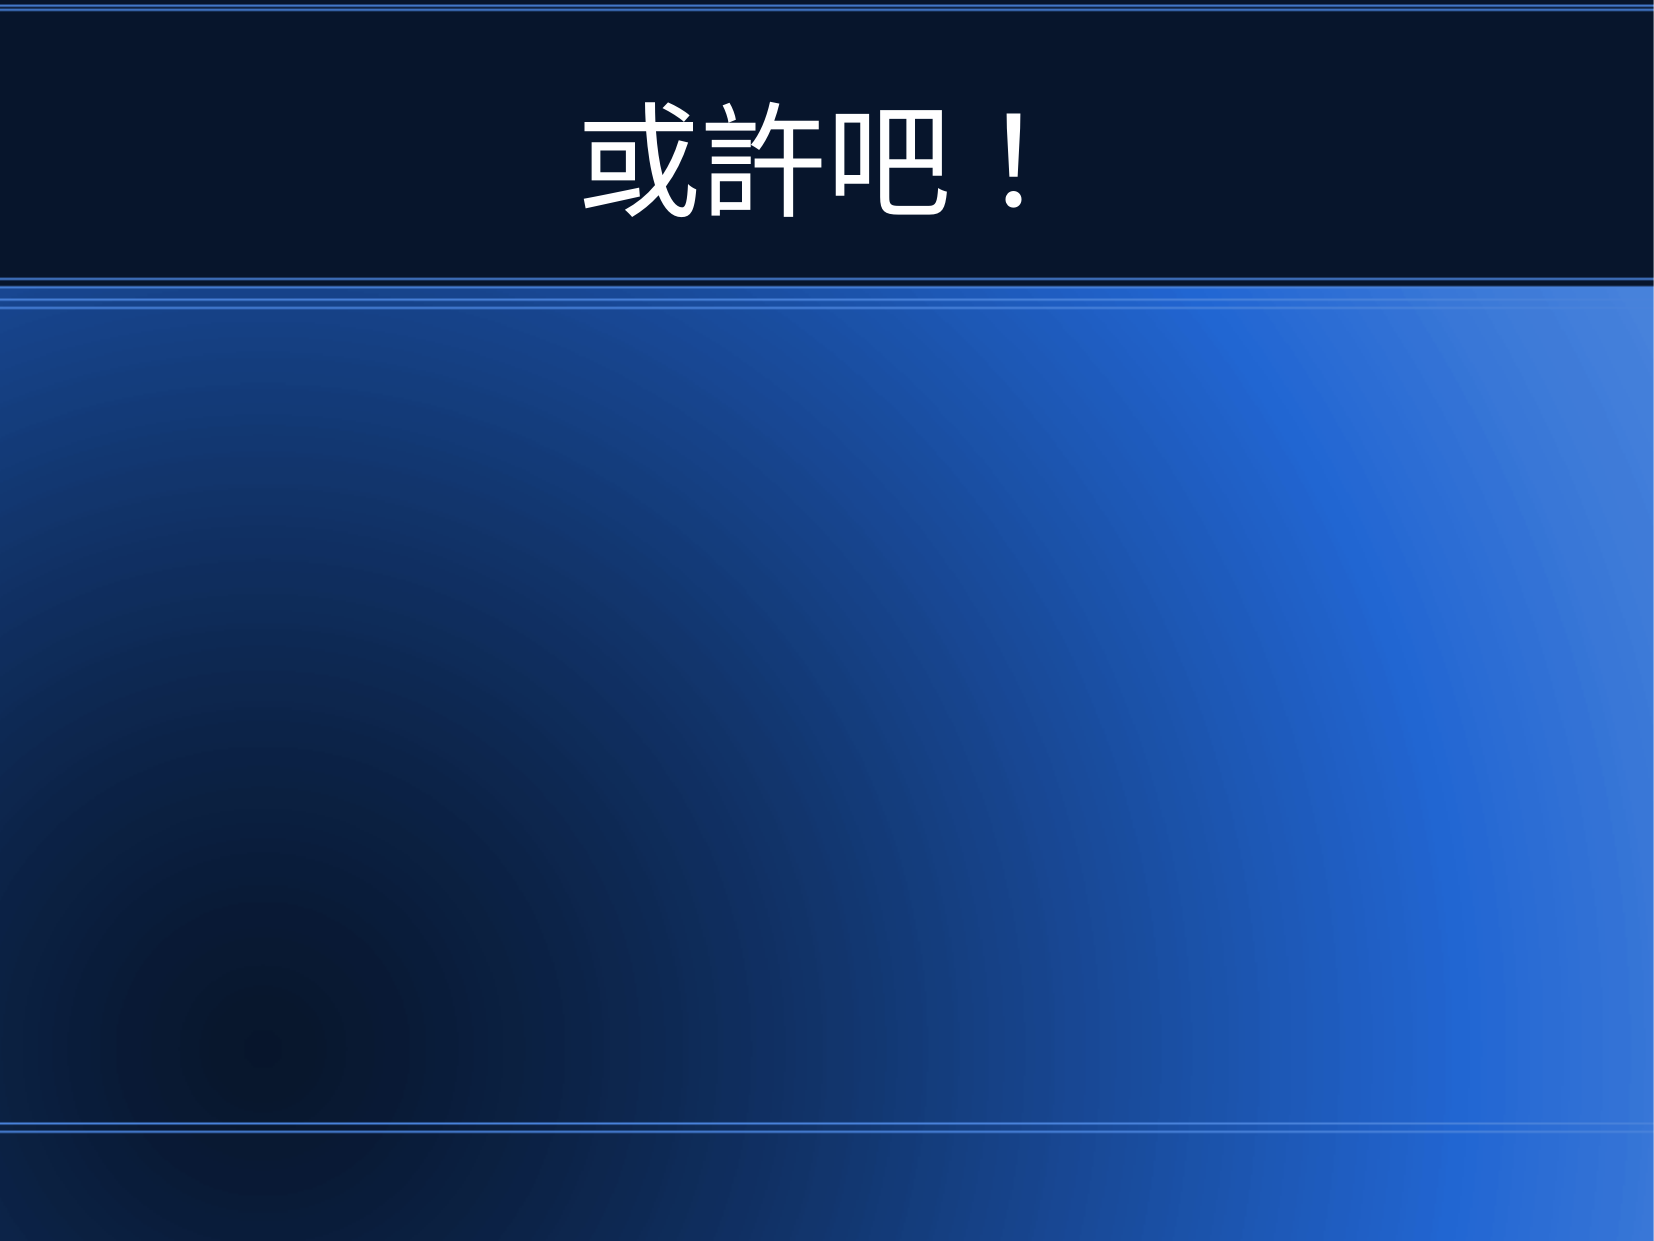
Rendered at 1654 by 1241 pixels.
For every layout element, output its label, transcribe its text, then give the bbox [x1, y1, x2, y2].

picture [0, 0, 1654, 1241]
title 或許吧！ [82, 49, 1571, 257]
